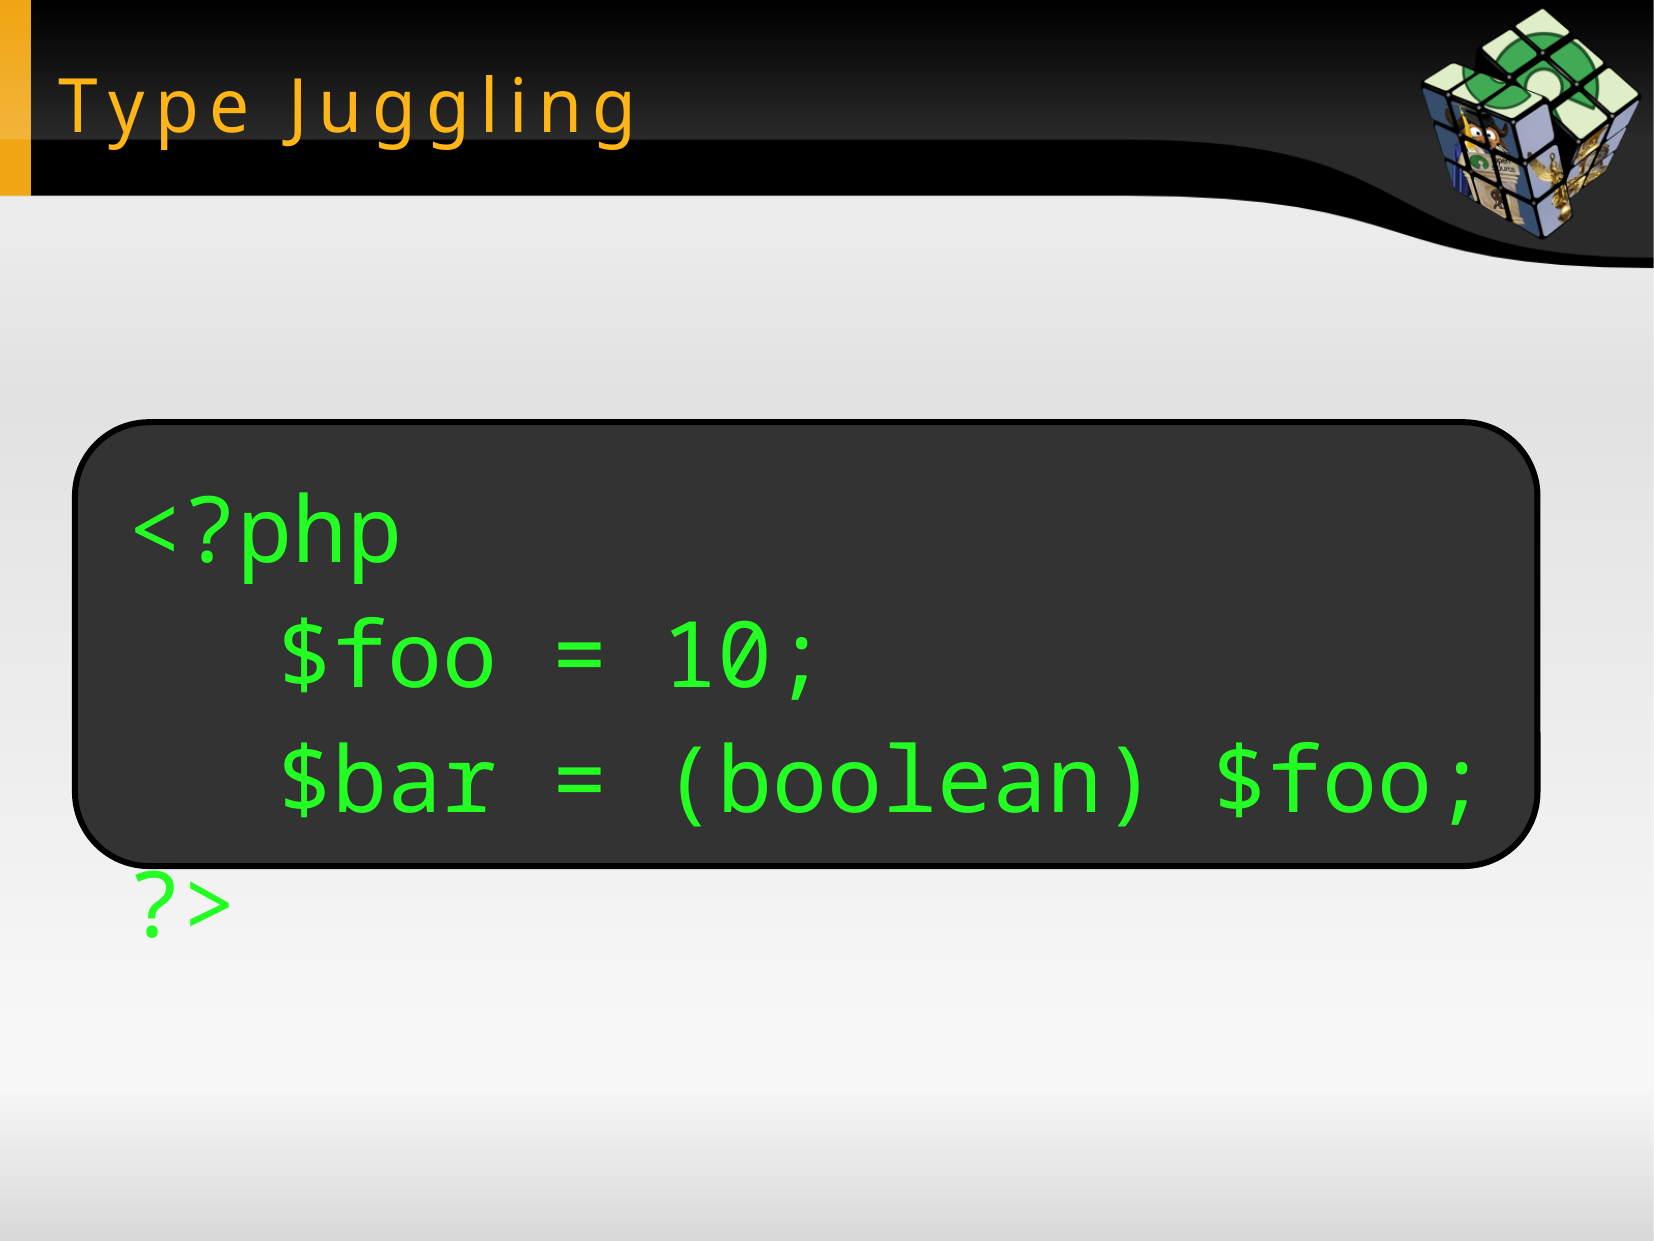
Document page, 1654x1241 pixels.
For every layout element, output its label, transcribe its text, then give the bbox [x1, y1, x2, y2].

text_box [74, 422, 1526, 867]
picture [0, 0, 1654, 1241]
title Type Juggling [59, 29, 1270, 178]
text_box <?php $foo = 10; $bar = (boolean) $foo; ?> [112, 456, 1576, 839]
